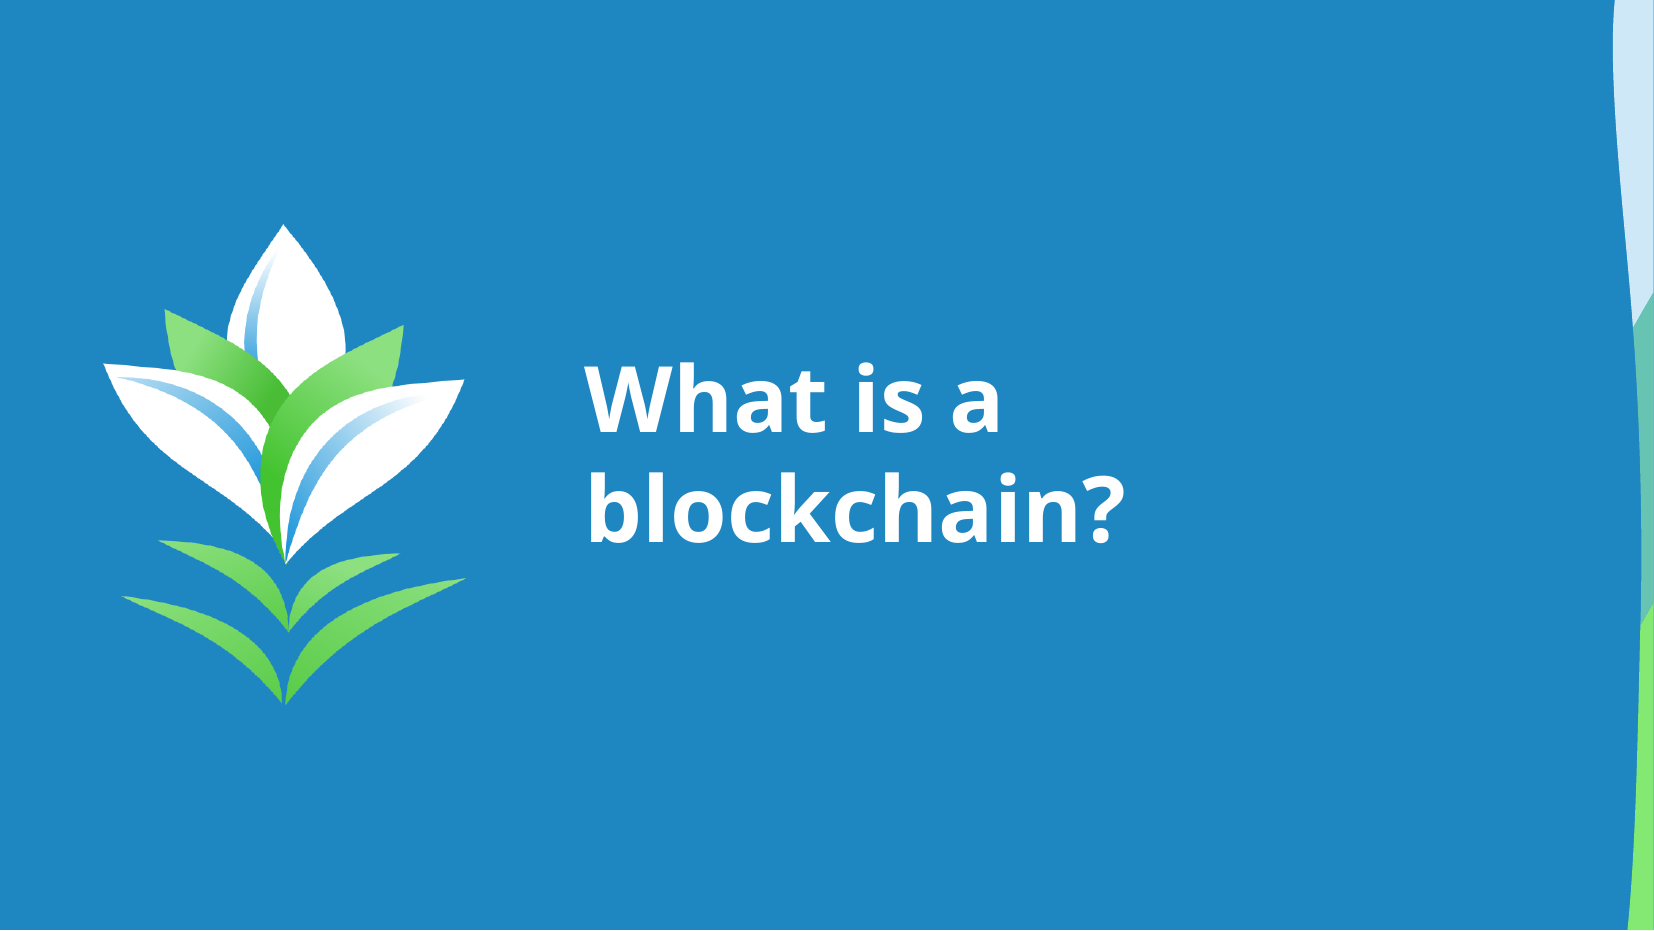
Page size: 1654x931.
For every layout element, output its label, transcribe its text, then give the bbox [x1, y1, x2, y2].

text_box What is a blockchain? [570, 333, 1546, 569]
picture [103, 224, 466, 706]
